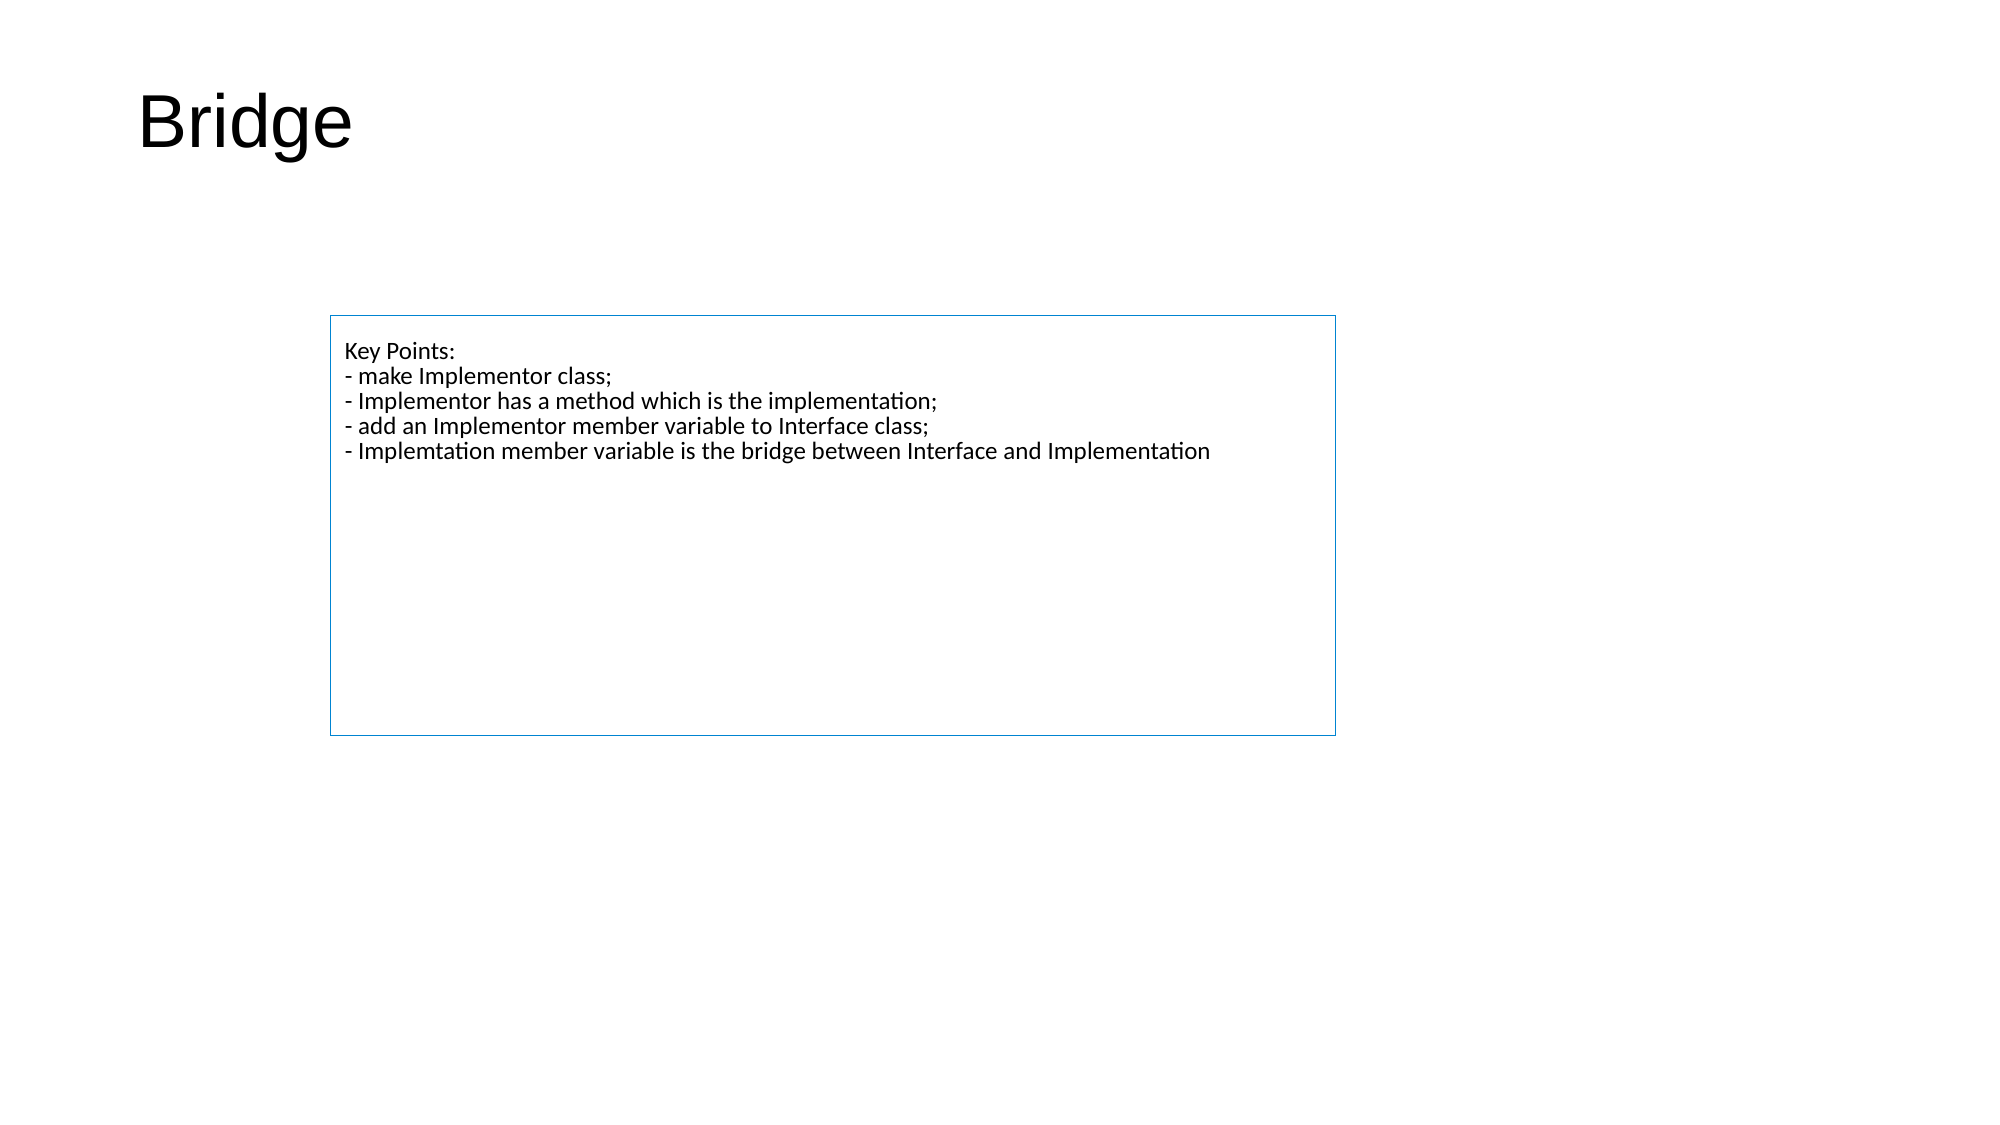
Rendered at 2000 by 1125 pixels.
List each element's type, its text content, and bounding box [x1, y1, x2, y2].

title Bridge [137, 59, 406, 181]
text_box Key Points: - make Implementor class; - Implementor has a method which is the implementation; - add an Implementor member variable to Interface class; - Implemtation member variable is the bridge between Interface and Implementation [330, 333, 1321, 736]
